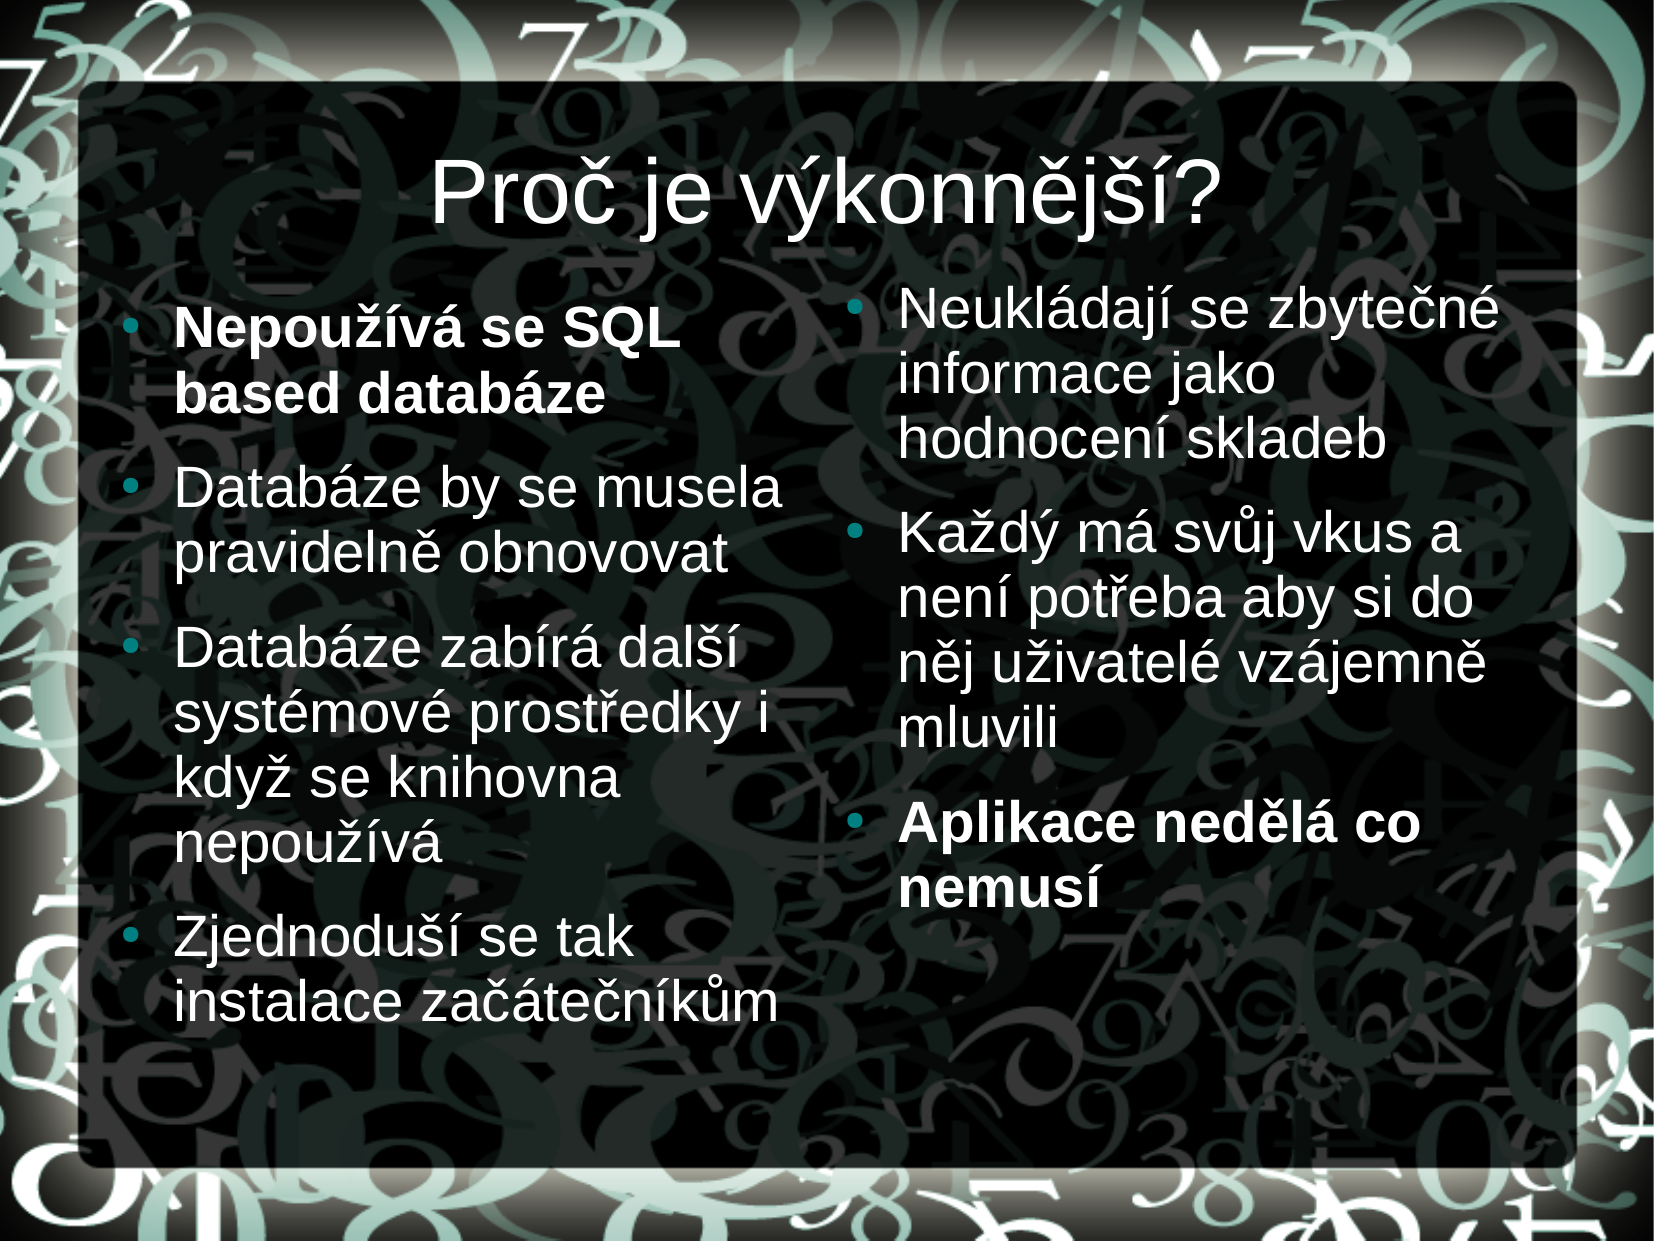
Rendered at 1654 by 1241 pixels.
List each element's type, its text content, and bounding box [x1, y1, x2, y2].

list Neukládají se zbytečné informace jako hodnocení skladeb Každý má svůj vkus a není potřeba aby si do něj uživatelé vzájemně mluvili Aplikace nedělá co nemusí [826, 275, 1522, 975]
picture [0, 0, 1654, 1241]
list Nepoužívá se SQL based databáze Databáze by se musela pravidelně obnovovat Databáze zabírá další systémové prostředky i když se knihovna nepoužívá Zjednoduší se tak instalace začátečníkům [102, 295, 798, 1035]
title Proč je výkonnější? [82, 88, 1571, 296]
